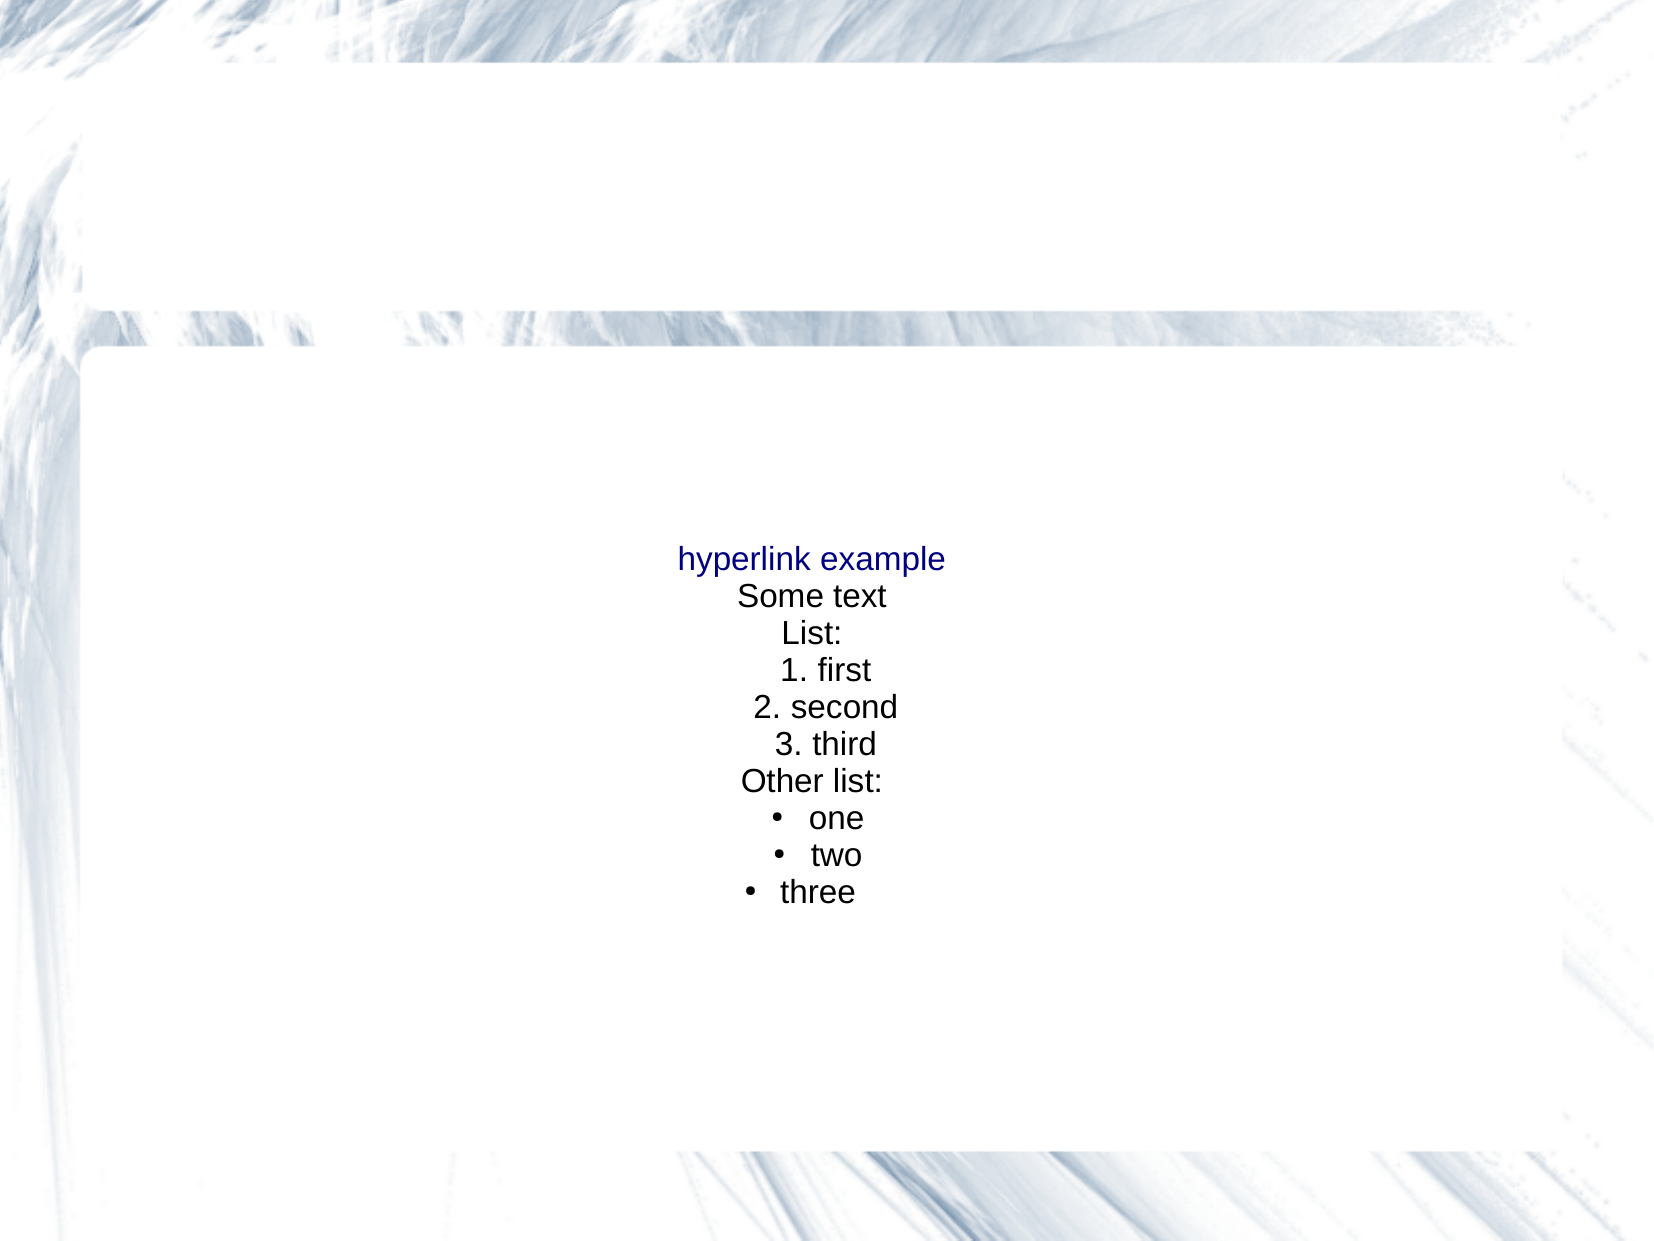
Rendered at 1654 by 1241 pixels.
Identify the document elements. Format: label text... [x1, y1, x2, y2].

picture [0, 0, 1654, 1241]
subtitle hyperlink example Some text List: first second third Other list: one two three [88, 366, 1536, 1086]
